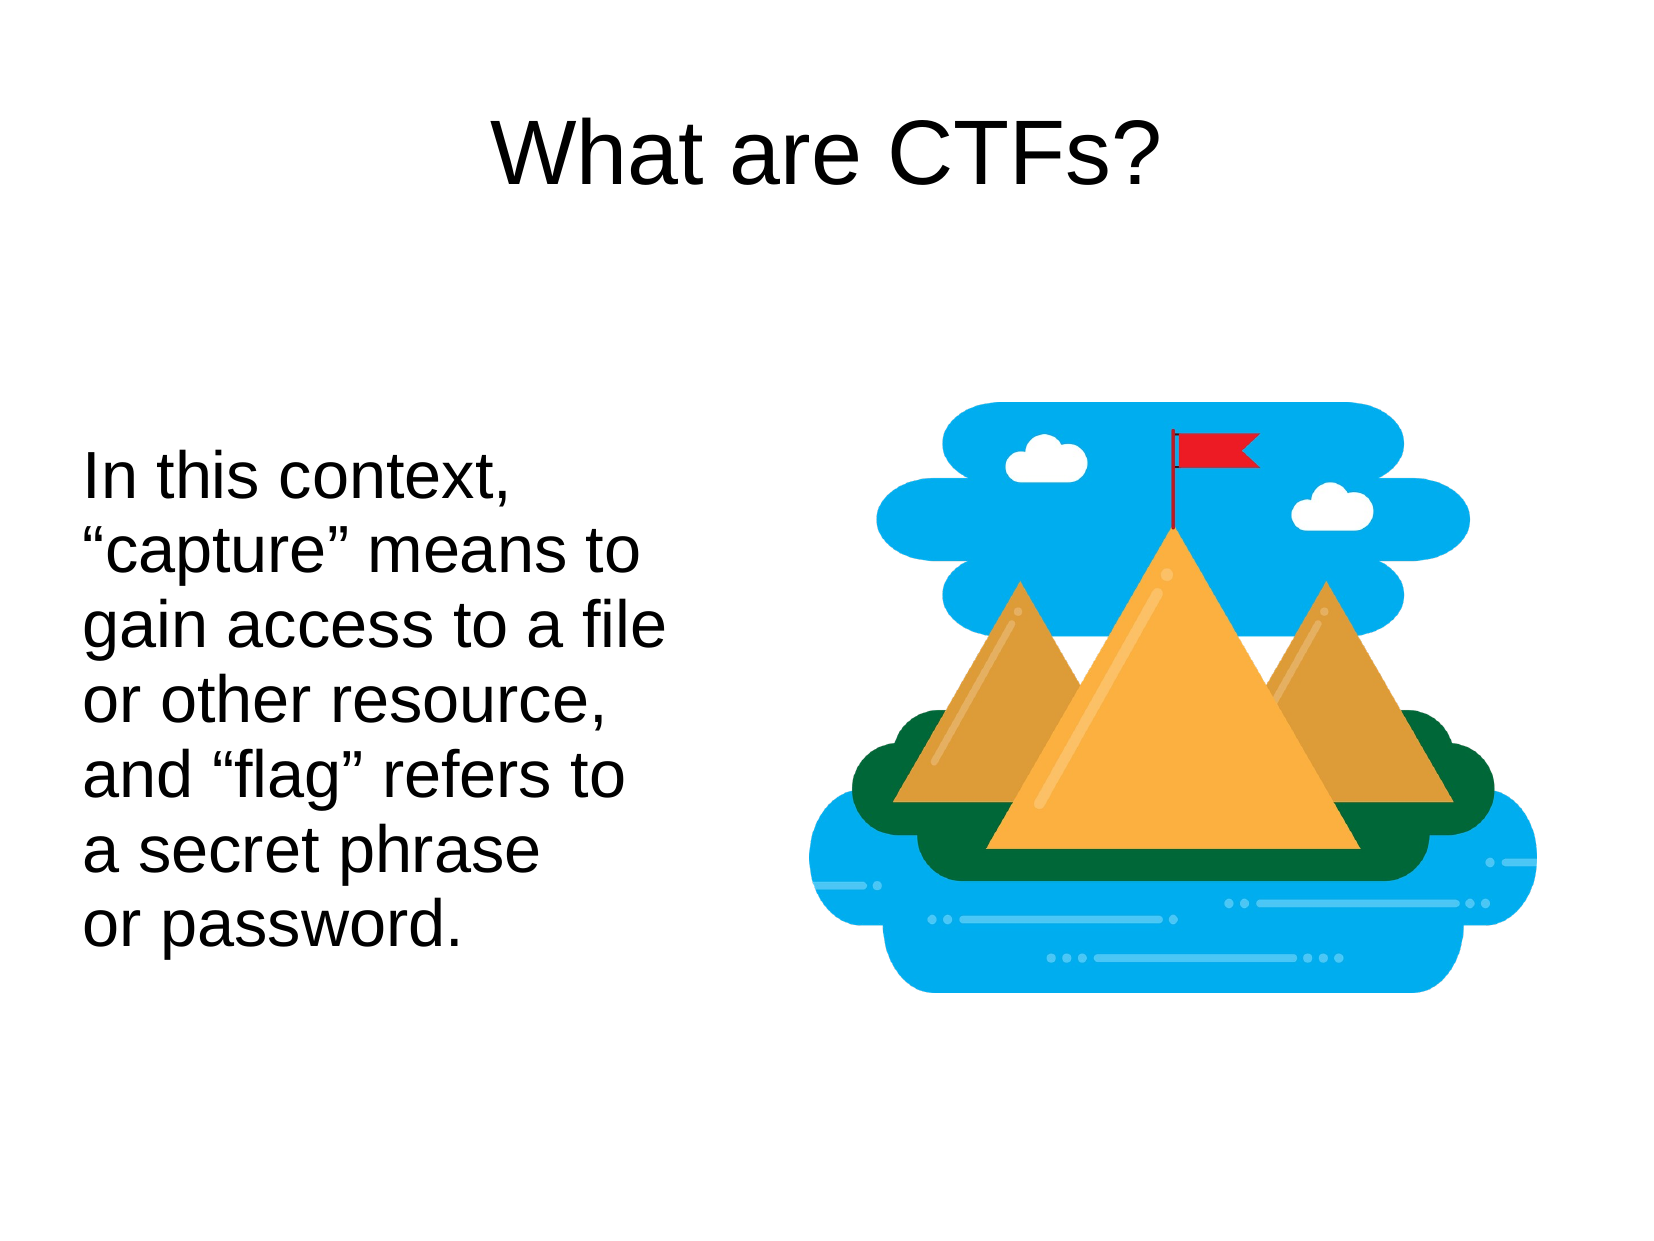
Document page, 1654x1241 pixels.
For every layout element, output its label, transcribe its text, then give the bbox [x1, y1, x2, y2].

picture [928, 916, 936, 923]
picture [1292, 483, 1373, 530]
picture [1006, 435, 1087, 482]
picture [1304, 954, 1311, 962]
picture [1320, 954, 1327, 962]
picture [1241, 899, 1248, 907]
subtitle In this context, “capture” means to gain access to a file or other resource, and “flag” refers to a secret phrase or password. [82, 290, 1571, 1109]
picture [874, 882, 881, 889]
picture [1257, 900, 1459, 907]
picture [1170, 916, 1177, 923]
picture [1486, 859, 1494, 866]
picture [960, 916, 1162, 923]
picture [1225, 900, 1233, 907]
picture [1047, 955, 1055, 962]
picture [1466, 899, 1474, 907]
picture [1482, 900, 1489, 907]
picture [1063, 954, 1070, 962]
picture [1335, 954, 1343, 962]
picture [1503, 859, 1537, 866]
picture [1095, 955, 1296, 961]
title What are CTFs? [82, 49, 1571, 257]
picture [1079, 954, 1086, 962]
picture [809, 869, 925, 993]
picture [809, 402, 1537, 880]
picture [1422, 873, 1537, 993]
picture [944, 916, 951, 923]
